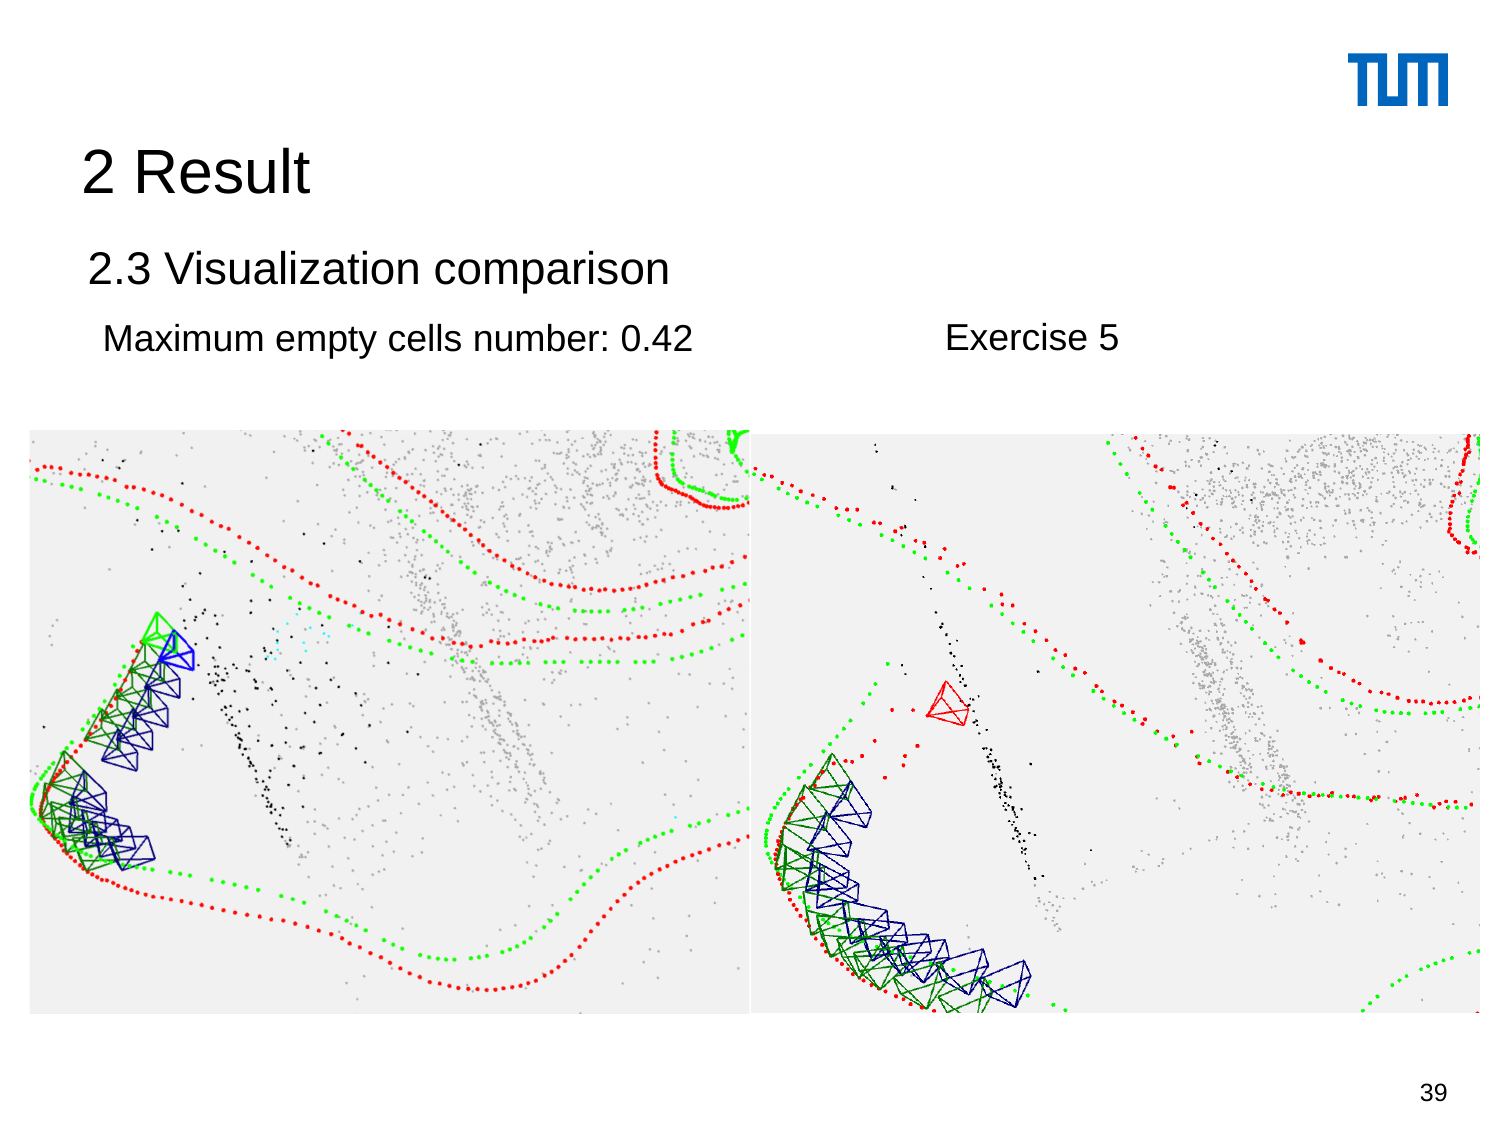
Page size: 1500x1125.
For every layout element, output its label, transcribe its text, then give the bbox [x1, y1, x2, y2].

picture [751, 434, 1480, 1013]
text_box Maximum empty cells number: 0.42 [87, 309, 870, 370]
list 2.3 Visualization comparison [87, 231, 1416, 963]
title 2 Result [81, 139, 1110, 207]
slide_number <number> [1111, 1061, 1448, 1122]
picture [29, 430, 750, 1014]
text_box Exercise 5 [930, 309, 1353, 370]
